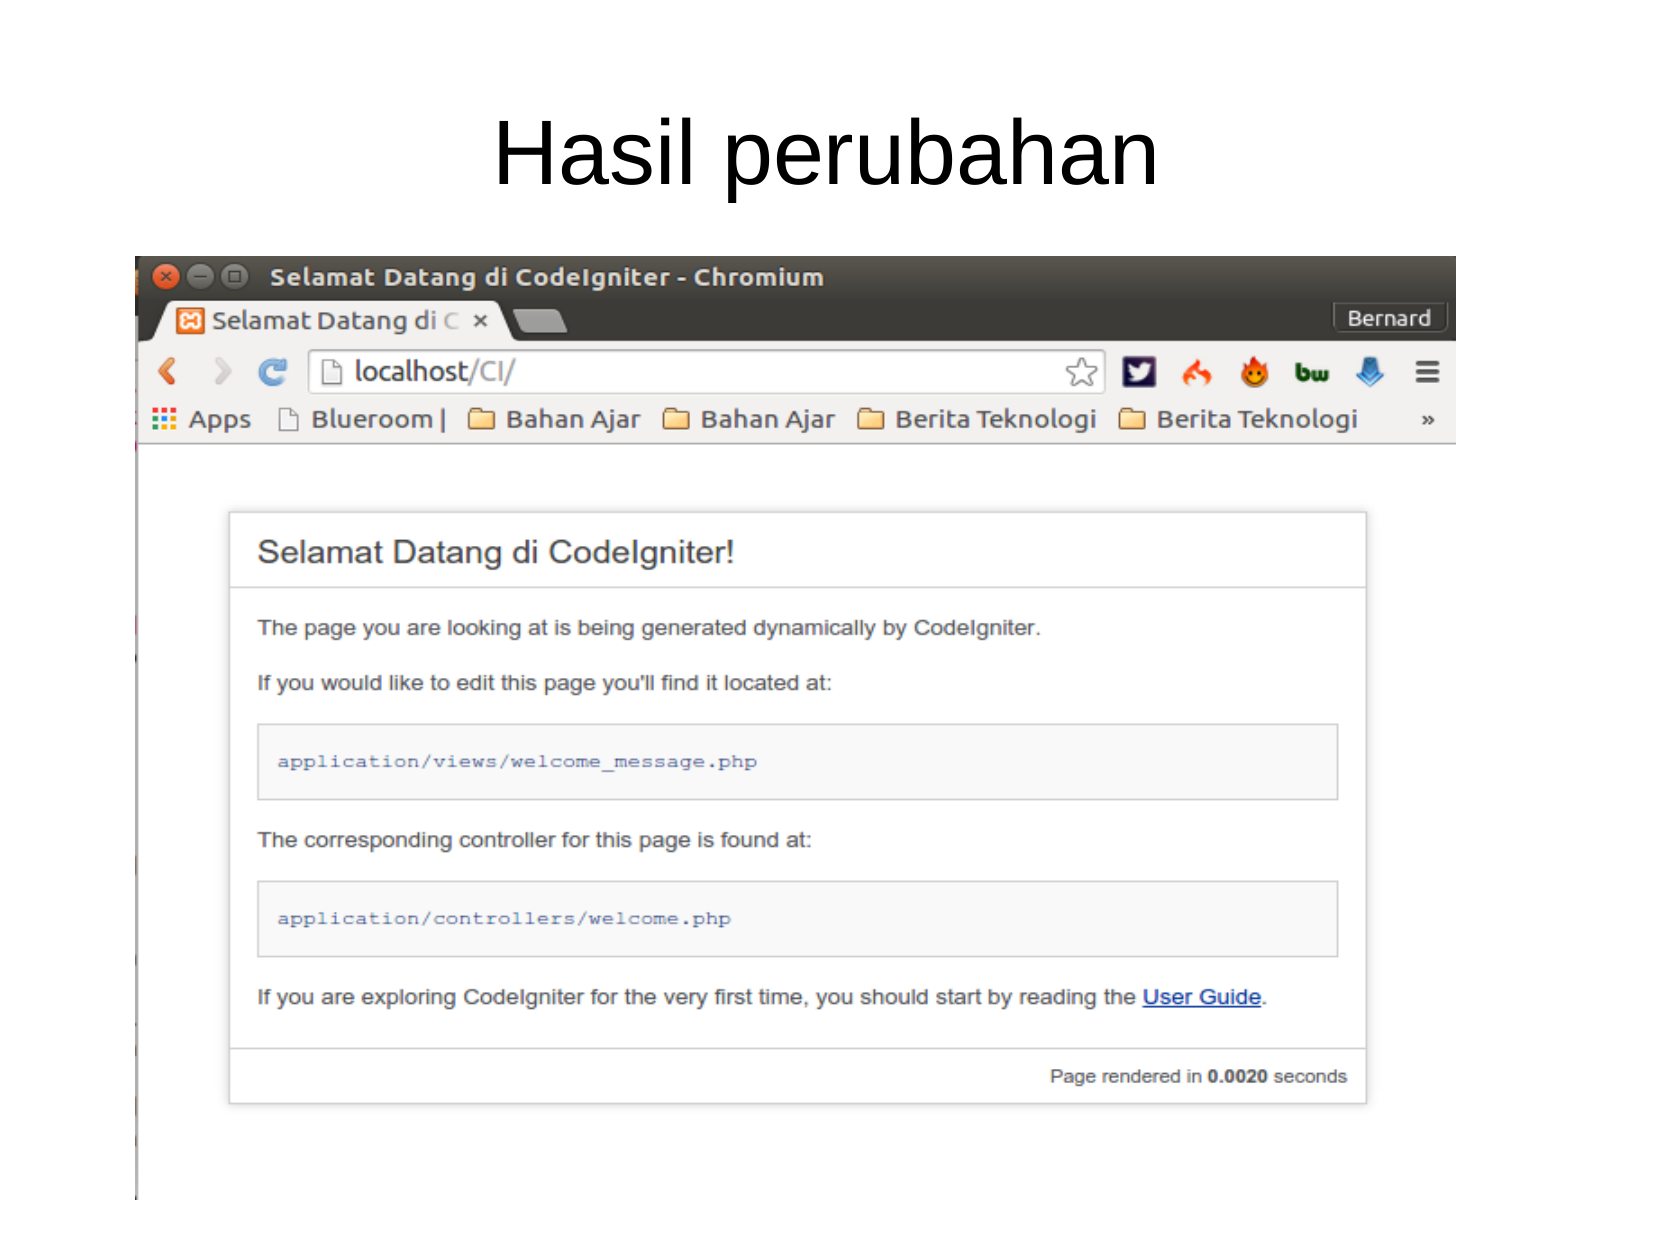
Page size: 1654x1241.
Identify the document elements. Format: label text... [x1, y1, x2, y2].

title Hasil perubahan [82, 49, 1571, 257]
picture [135, 256, 1456, 1201]
